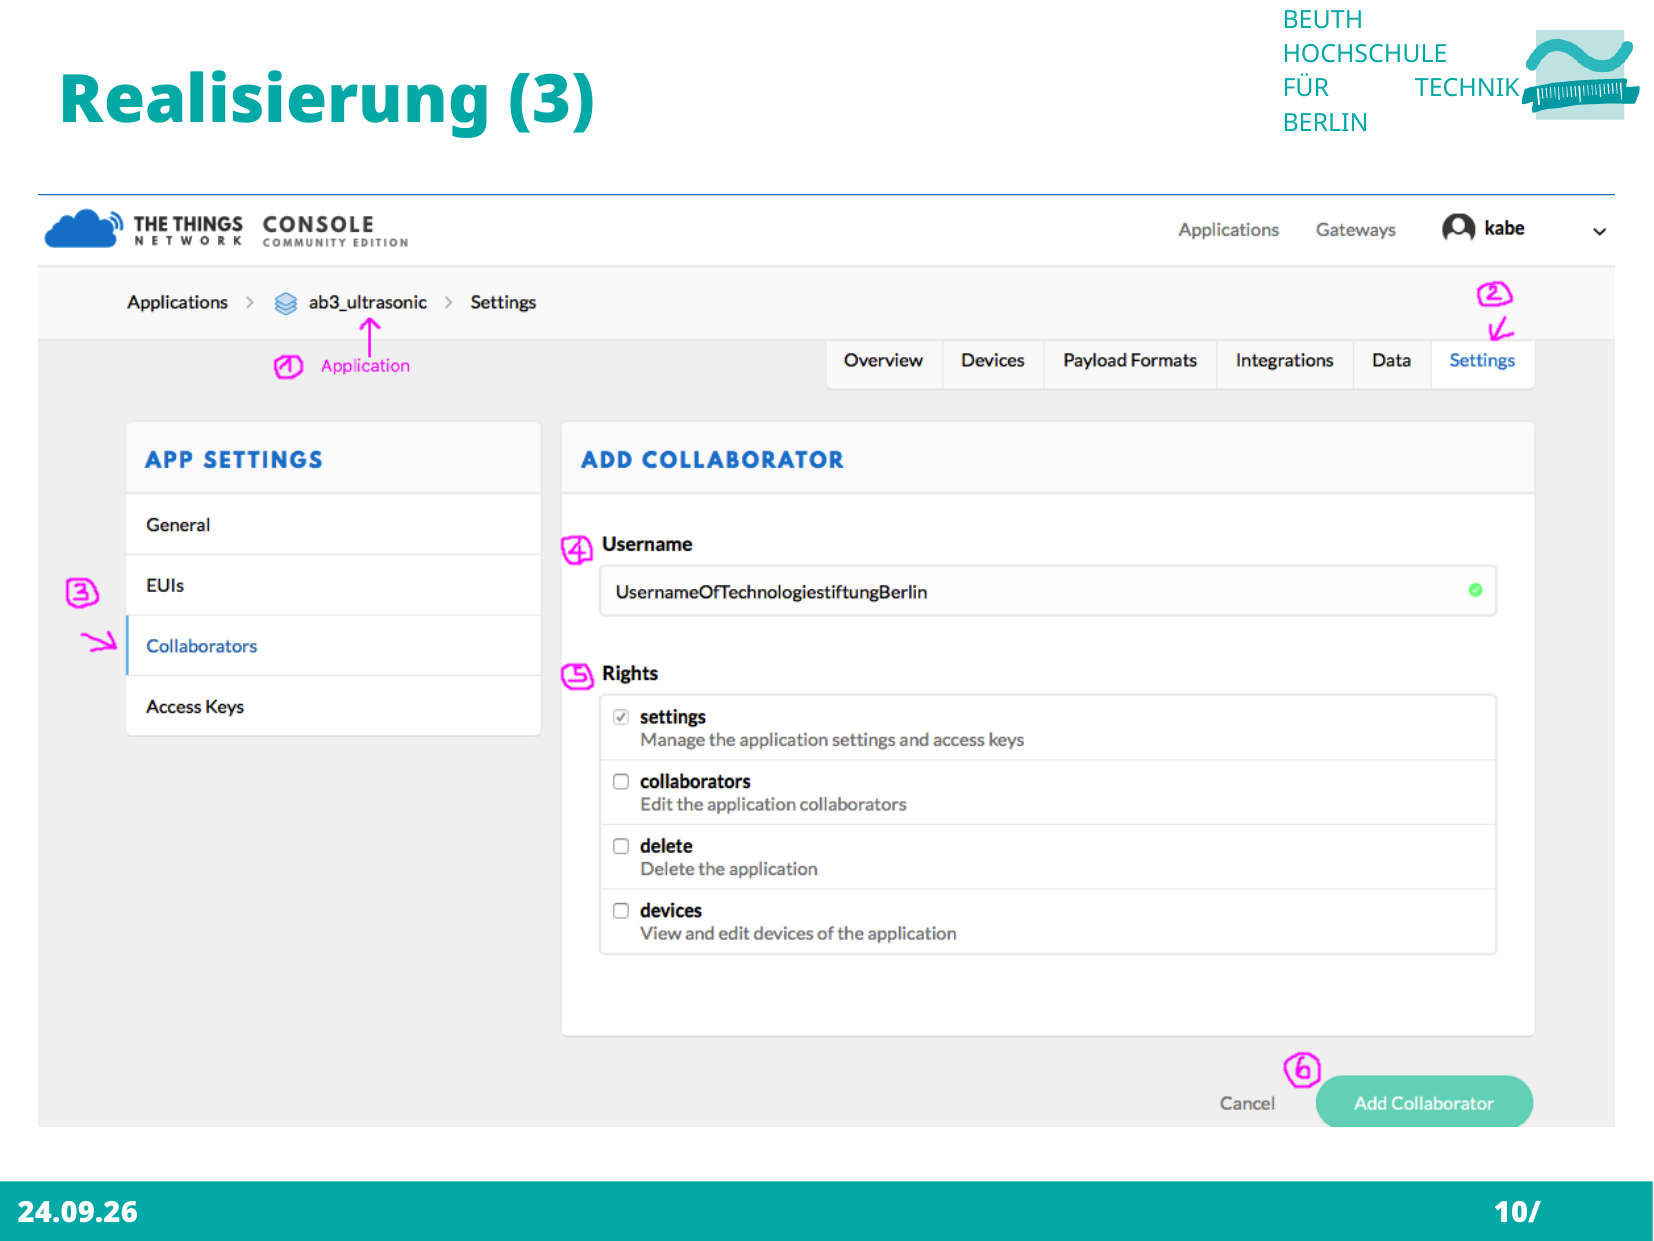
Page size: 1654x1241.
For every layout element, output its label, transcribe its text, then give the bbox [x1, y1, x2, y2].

picture [38, 194, 1615, 1127]
title Realisierung (3) [58, 35, 1240, 142]
picture [1522, 30, 1640, 120]
